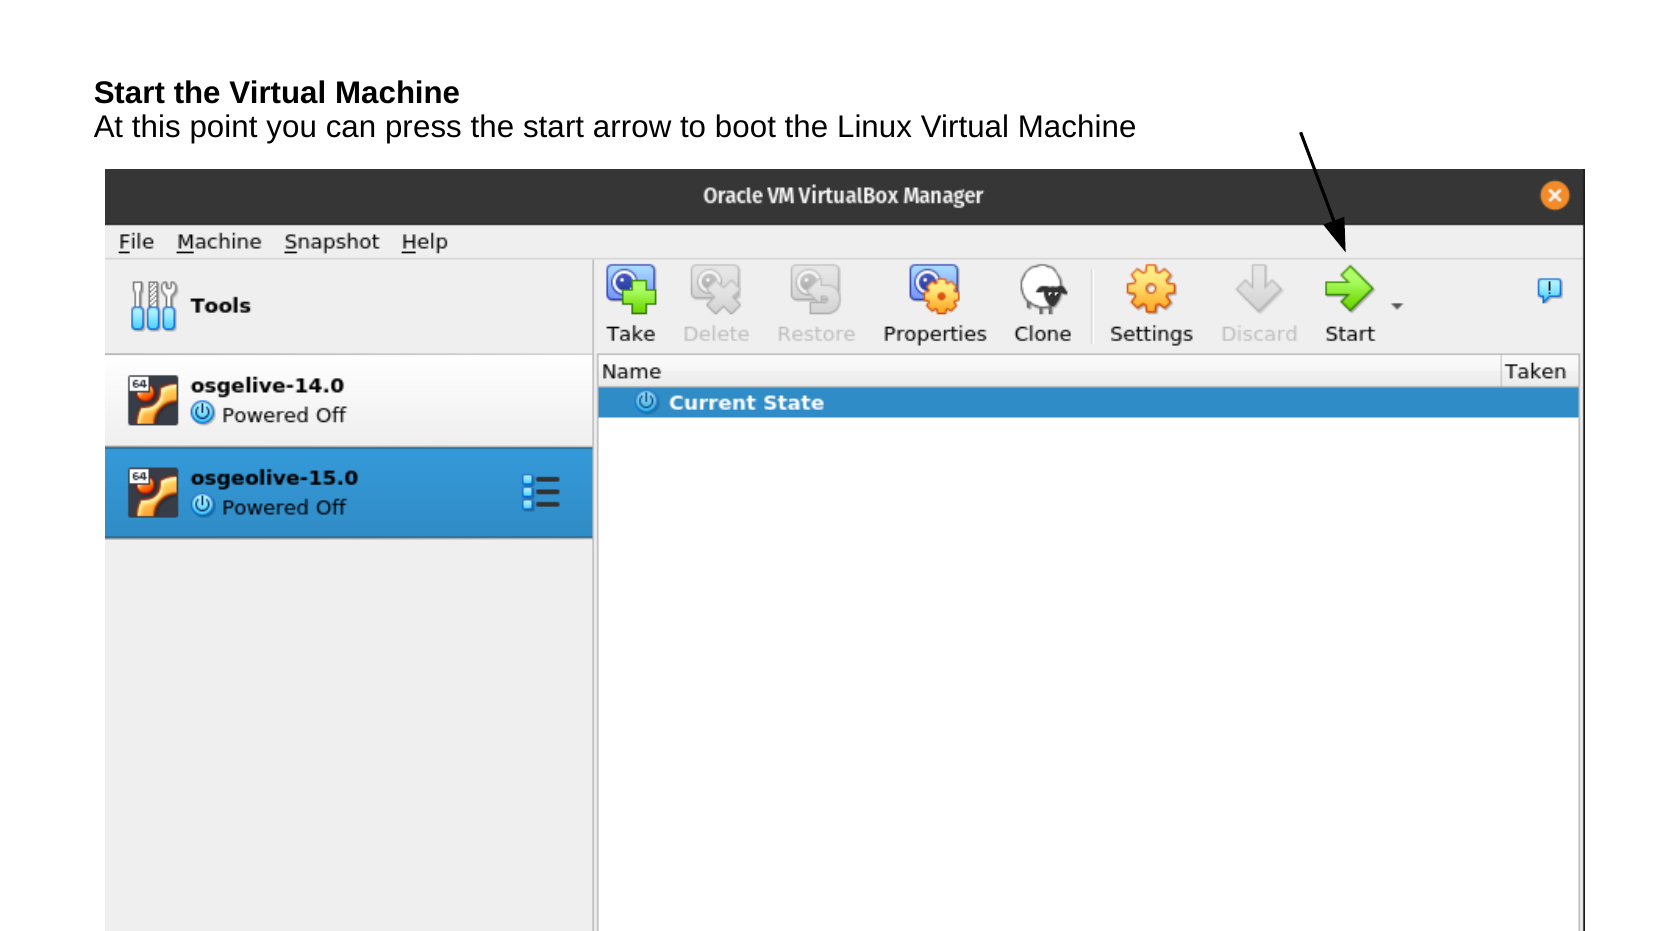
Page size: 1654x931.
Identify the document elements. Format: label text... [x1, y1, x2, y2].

picture [105, 169, 1585, 931]
text_box Start the Virtual Machine At this point you can press the start arrow to boot the Linux Virtual Machine [79, 67, 1606, 204]
